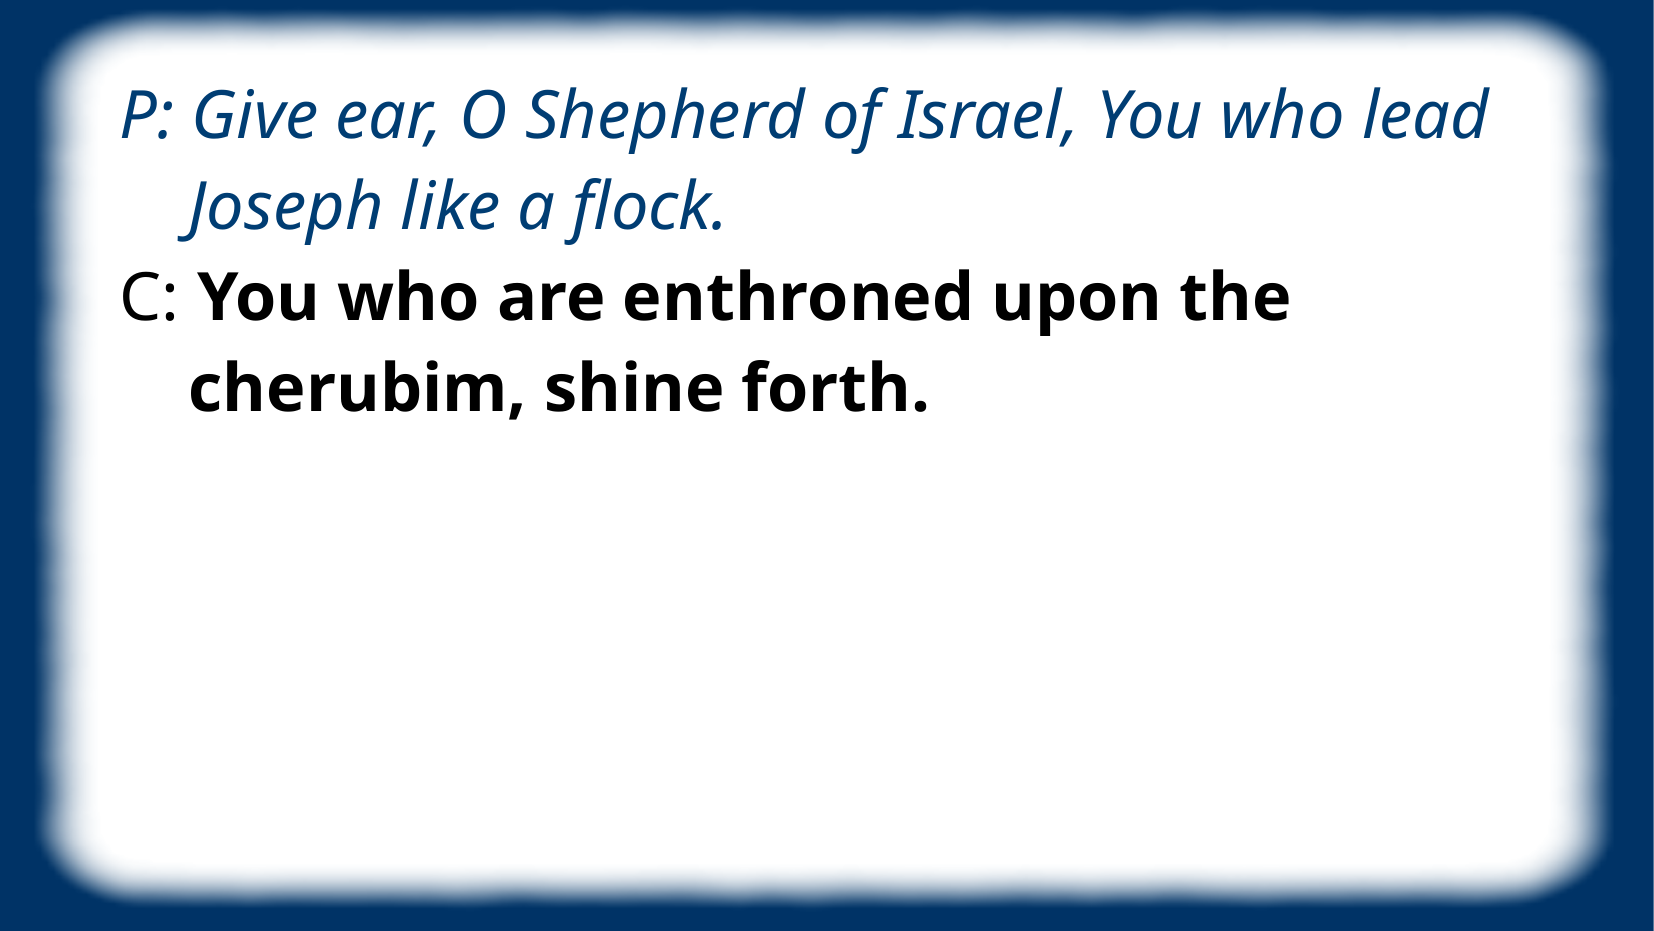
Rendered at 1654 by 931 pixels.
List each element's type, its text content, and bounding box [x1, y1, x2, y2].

text_box P: Give ear, O Shepherd of Israel, You who lead Joseph like a flock. C: You who are enthroned upon the cherubim, shine forth. [105, 60, 1546, 430]
picture [0, 0, 1654, 931]
